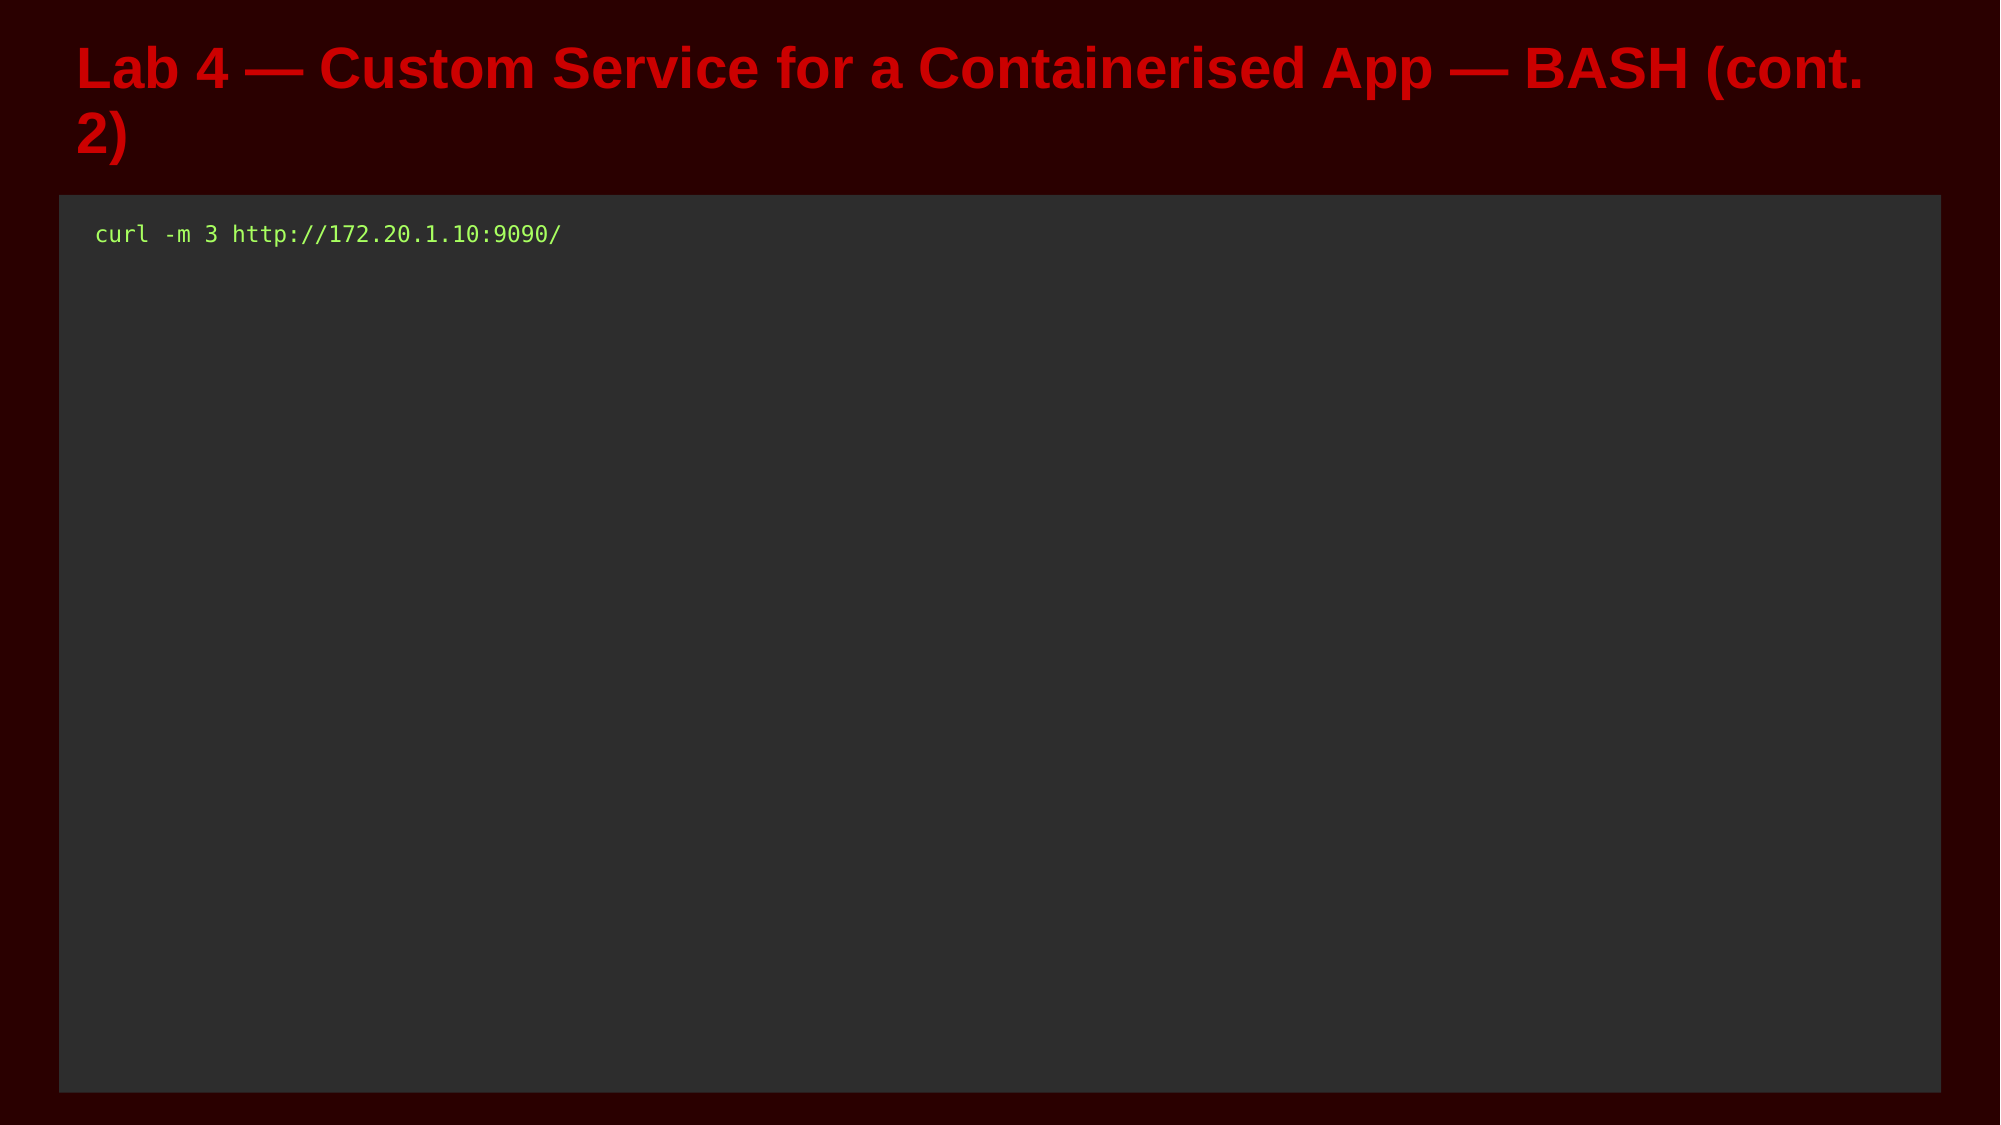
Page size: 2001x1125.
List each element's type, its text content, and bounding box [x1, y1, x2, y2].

text_box Lab 4 — Custom Service for a Containerised App — BASH (cont. 2) [59, 23, 1942, 178]
text_box curl -m 3 http://172.20.1.10:9090/ [59, 194, 1942, 1093]
